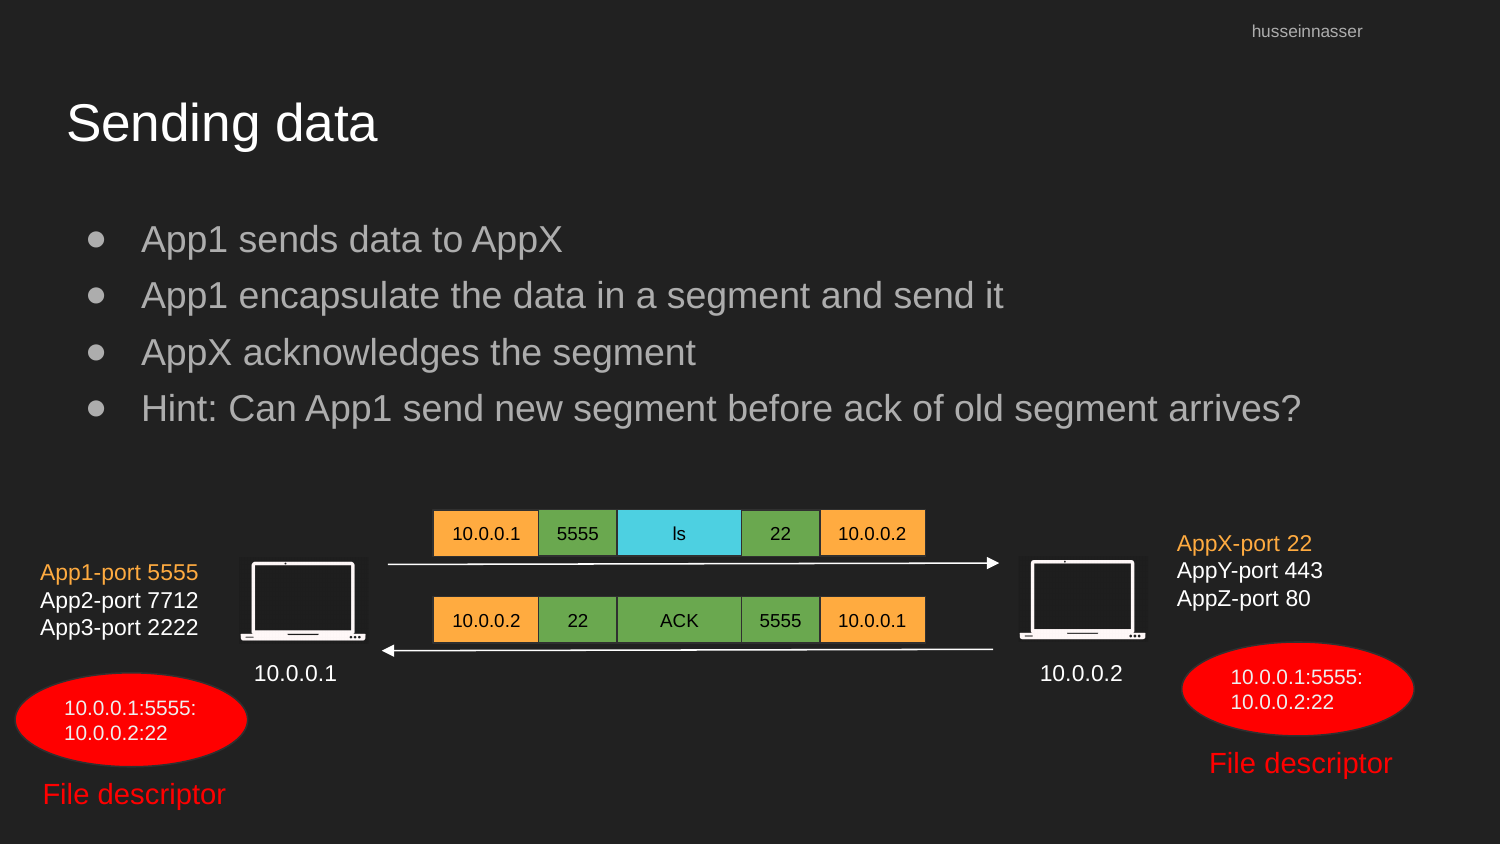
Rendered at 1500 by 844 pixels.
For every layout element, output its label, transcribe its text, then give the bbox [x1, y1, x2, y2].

text_box App1-port 5555 App2-port 7712 App3-port 2222 [25, 542, 226, 699]
text_box 22 [538, 596, 617, 643]
list App1 sends data to AppX App1 encapsulate the data in a segment and send it AppX acknowledges the segment Hint: Can App1 send new segment before ack of old segment arrives? [51, 189, 1449, 492]
text_box ACK [617, 596, 742, 643]
text_box 10.0.0.1:5555:10.0.0.2:22 [15, 672, 248, 760]
text_box 10.0.0.2 [820, 509, 926, 557]
text_box 10.0.0.2 [1024, 643, 1173, 701]
text_box AppX-port 22 AppY-port 443 AppZ-port 80 [1161, 513, 1362, 682]
text_box 10.0.0.1:5555:10.0.0.2:22 [1181, 641, 1415, 729]
text_box 5555 [742, 596, 820, 643]
text_box 10.0.0.1 [820, 596, 926, 643]
picture [239, 557, 369, 643]
picture [1018, 556, 1149, 642]
title Sending data [51, 72, 1449, 167]
text_box 10.0.0.1 [239, 643, 387, 701]
text_box 10.0.0.2 [433, 596, 538, 643]
subtitle husseinnasser [1236, 11, 1492, 53]
text_box File descriptor [1194, 729, 1461, 795]
text_box 5555 [538, 509, 617, 557]
text_box ls [617, 509, 742, 557]
text_box 22 [742, 509, 820, 557]
text_box 10.0.0.1 [433, 509, 538, 557]
text_box File descriptor [27, 760, 294, 826]
